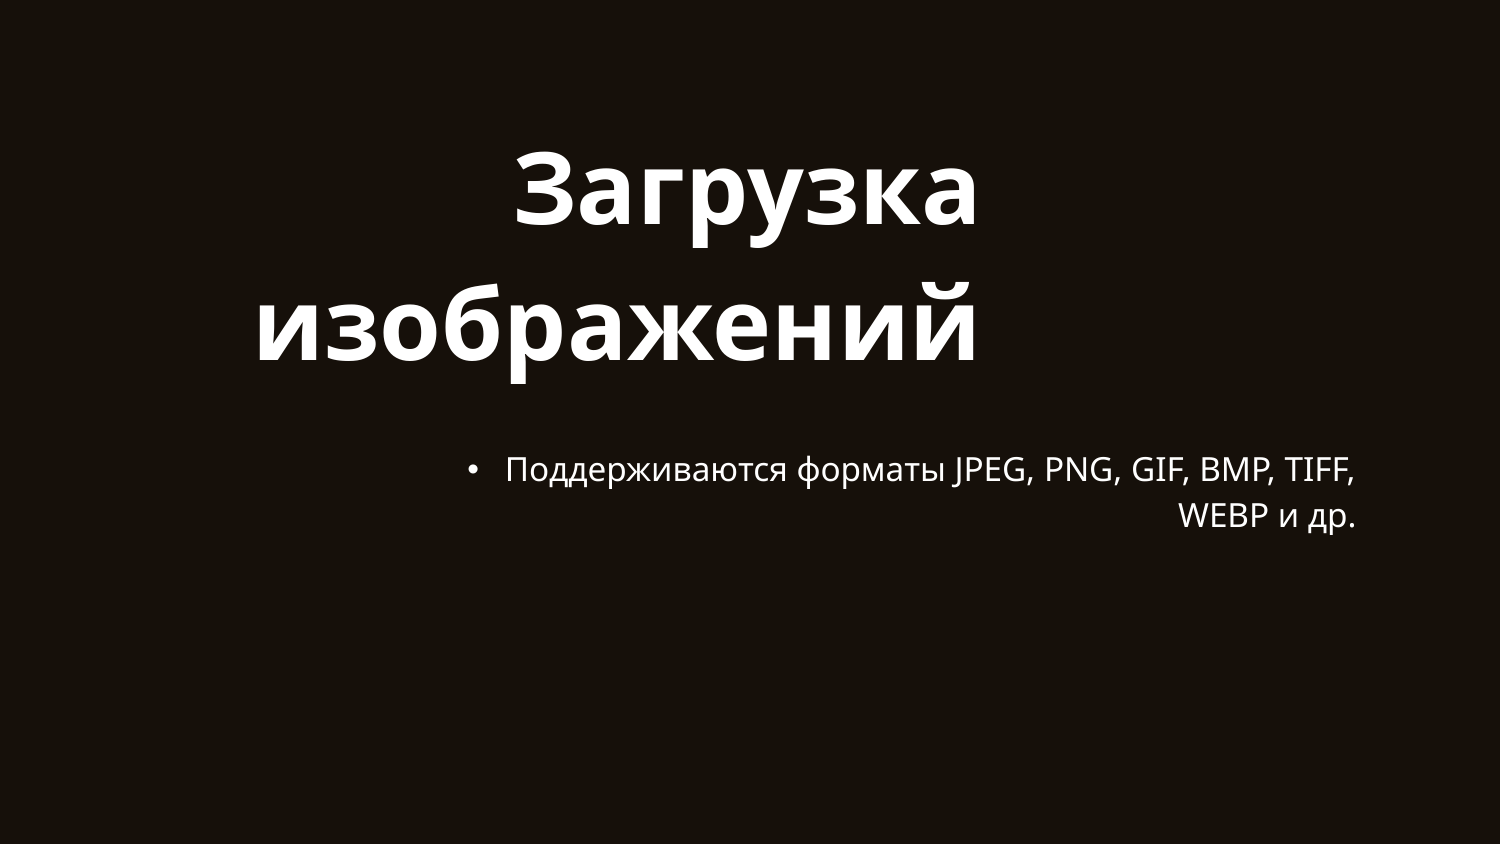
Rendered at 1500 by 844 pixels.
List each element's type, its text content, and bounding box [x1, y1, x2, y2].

title Загрузка изображений [237, 101, 1372, 405]
subtitle Поддерживаются форматы JPEG, PNG, GIF, BMP, TIFF, WEBP и др. [442, 431, 1372, 743]
